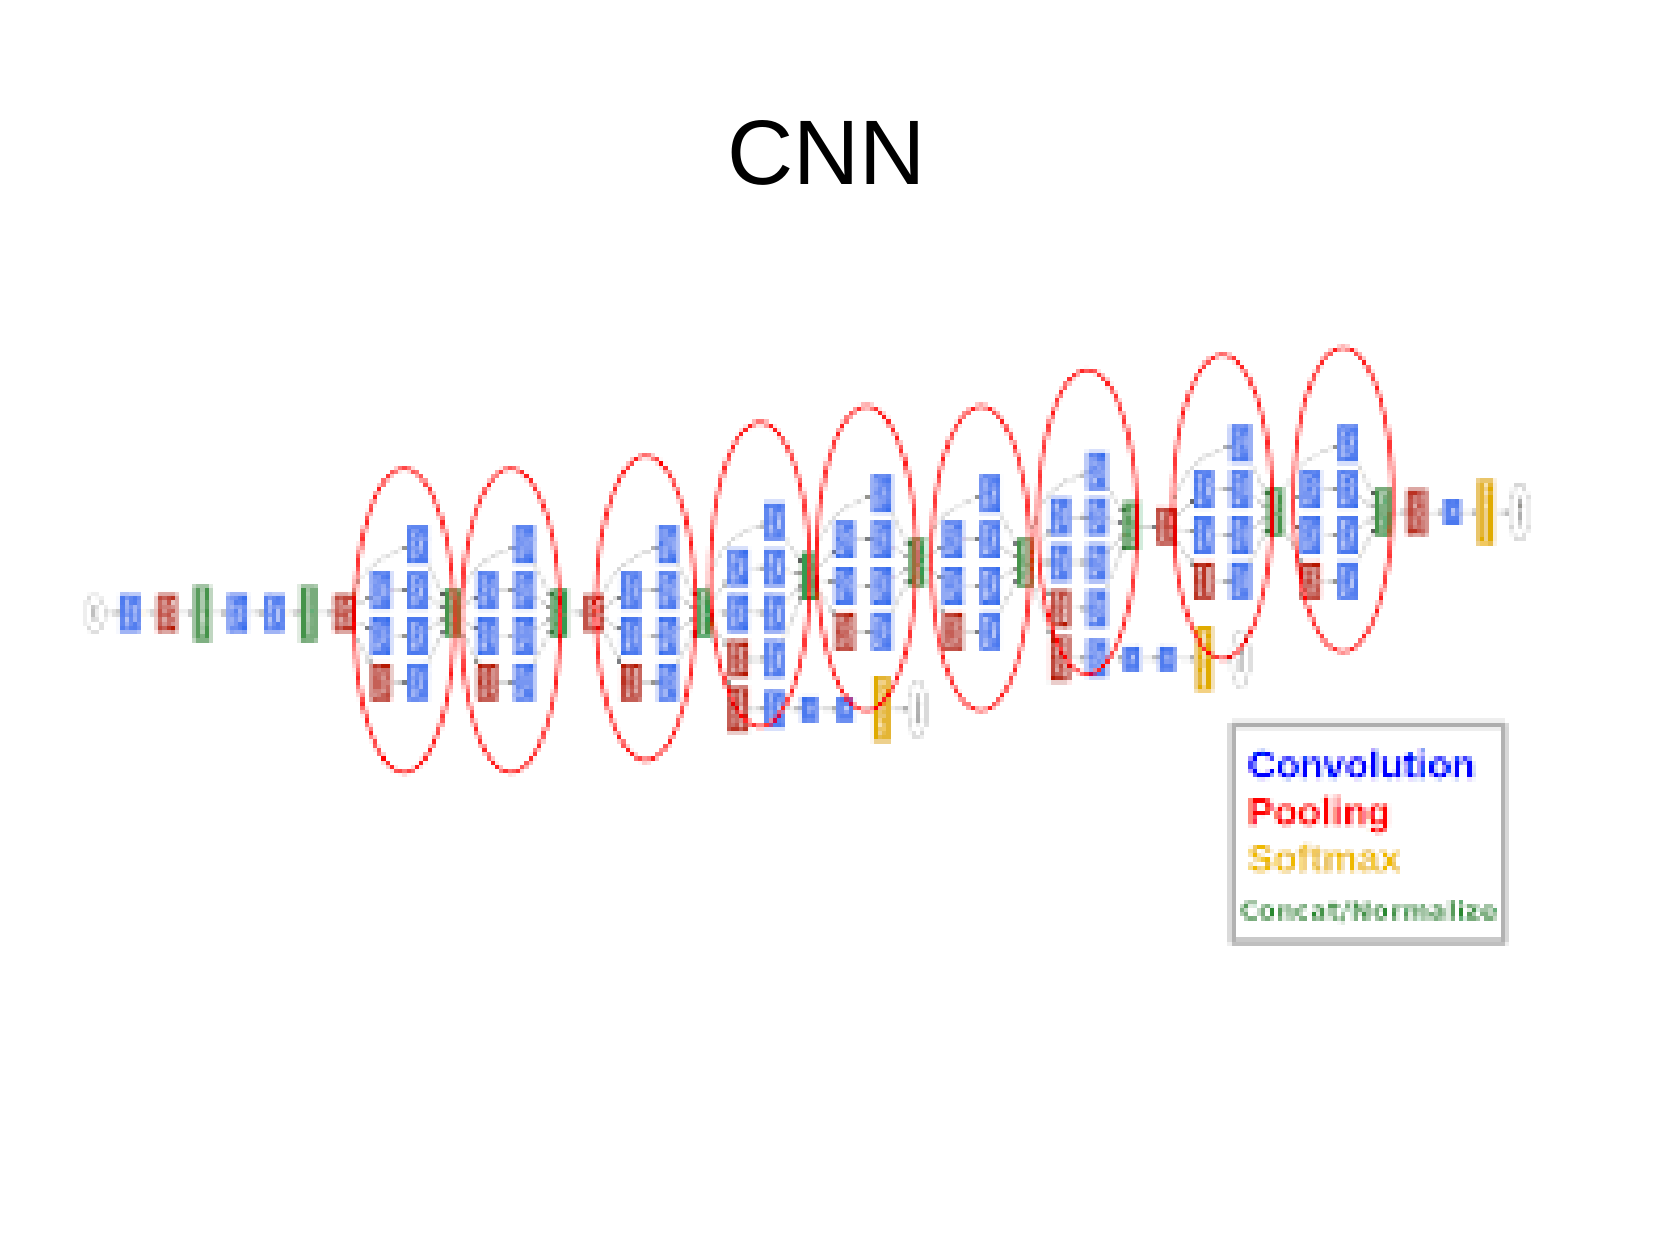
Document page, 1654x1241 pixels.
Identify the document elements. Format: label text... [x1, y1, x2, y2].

title CNN [82, 49, 1571, 257]
picture [83, 344, 1531, 959]
